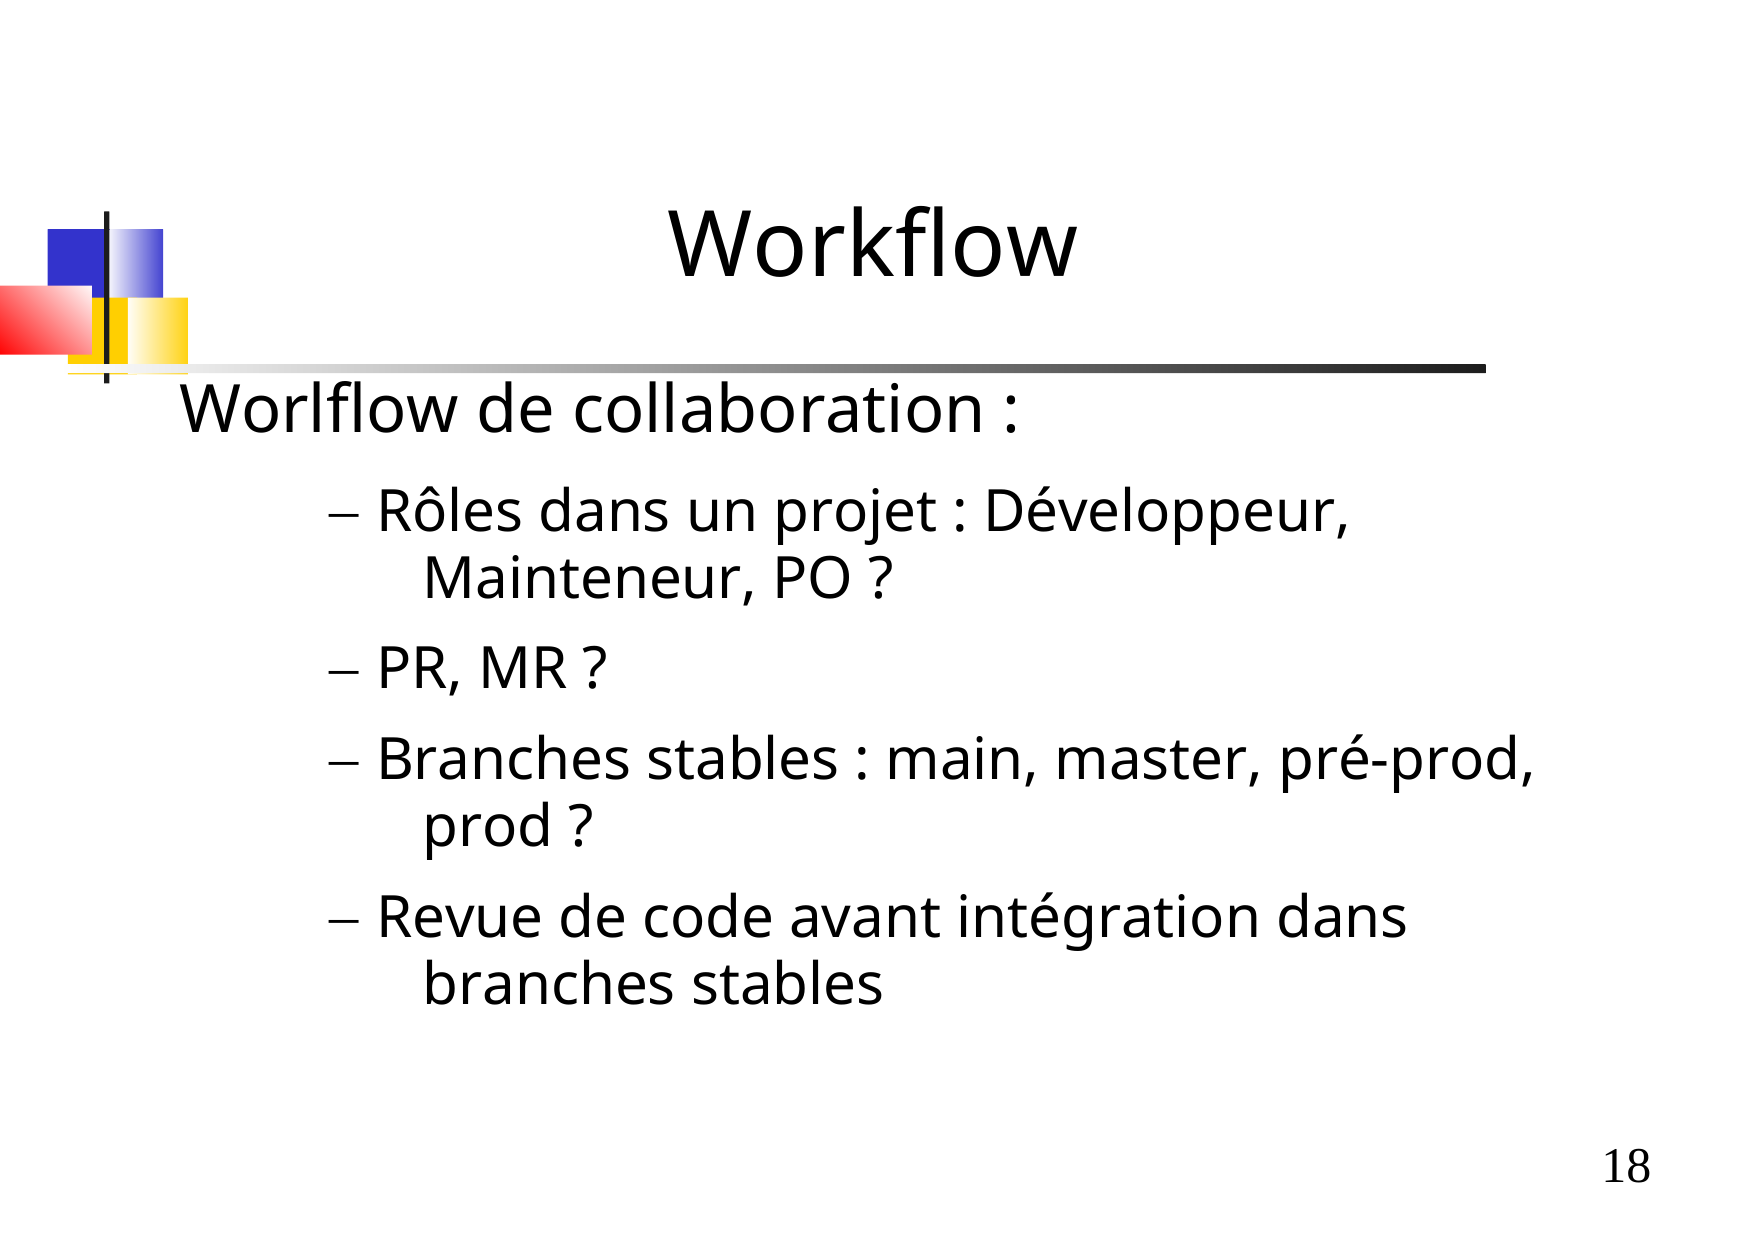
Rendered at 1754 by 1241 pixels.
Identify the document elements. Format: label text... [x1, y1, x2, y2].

list Worlflow de collaboration : Rôles dans un projet : Développeur, Mainteneur, PO ? PR, MR ? Branches stables : main, master, pré-prod, prod ? Revue de code avant intégration dans branches stables [179, 371, 1567, 1091]
title Workflow [179, 139, 1567, 351]
